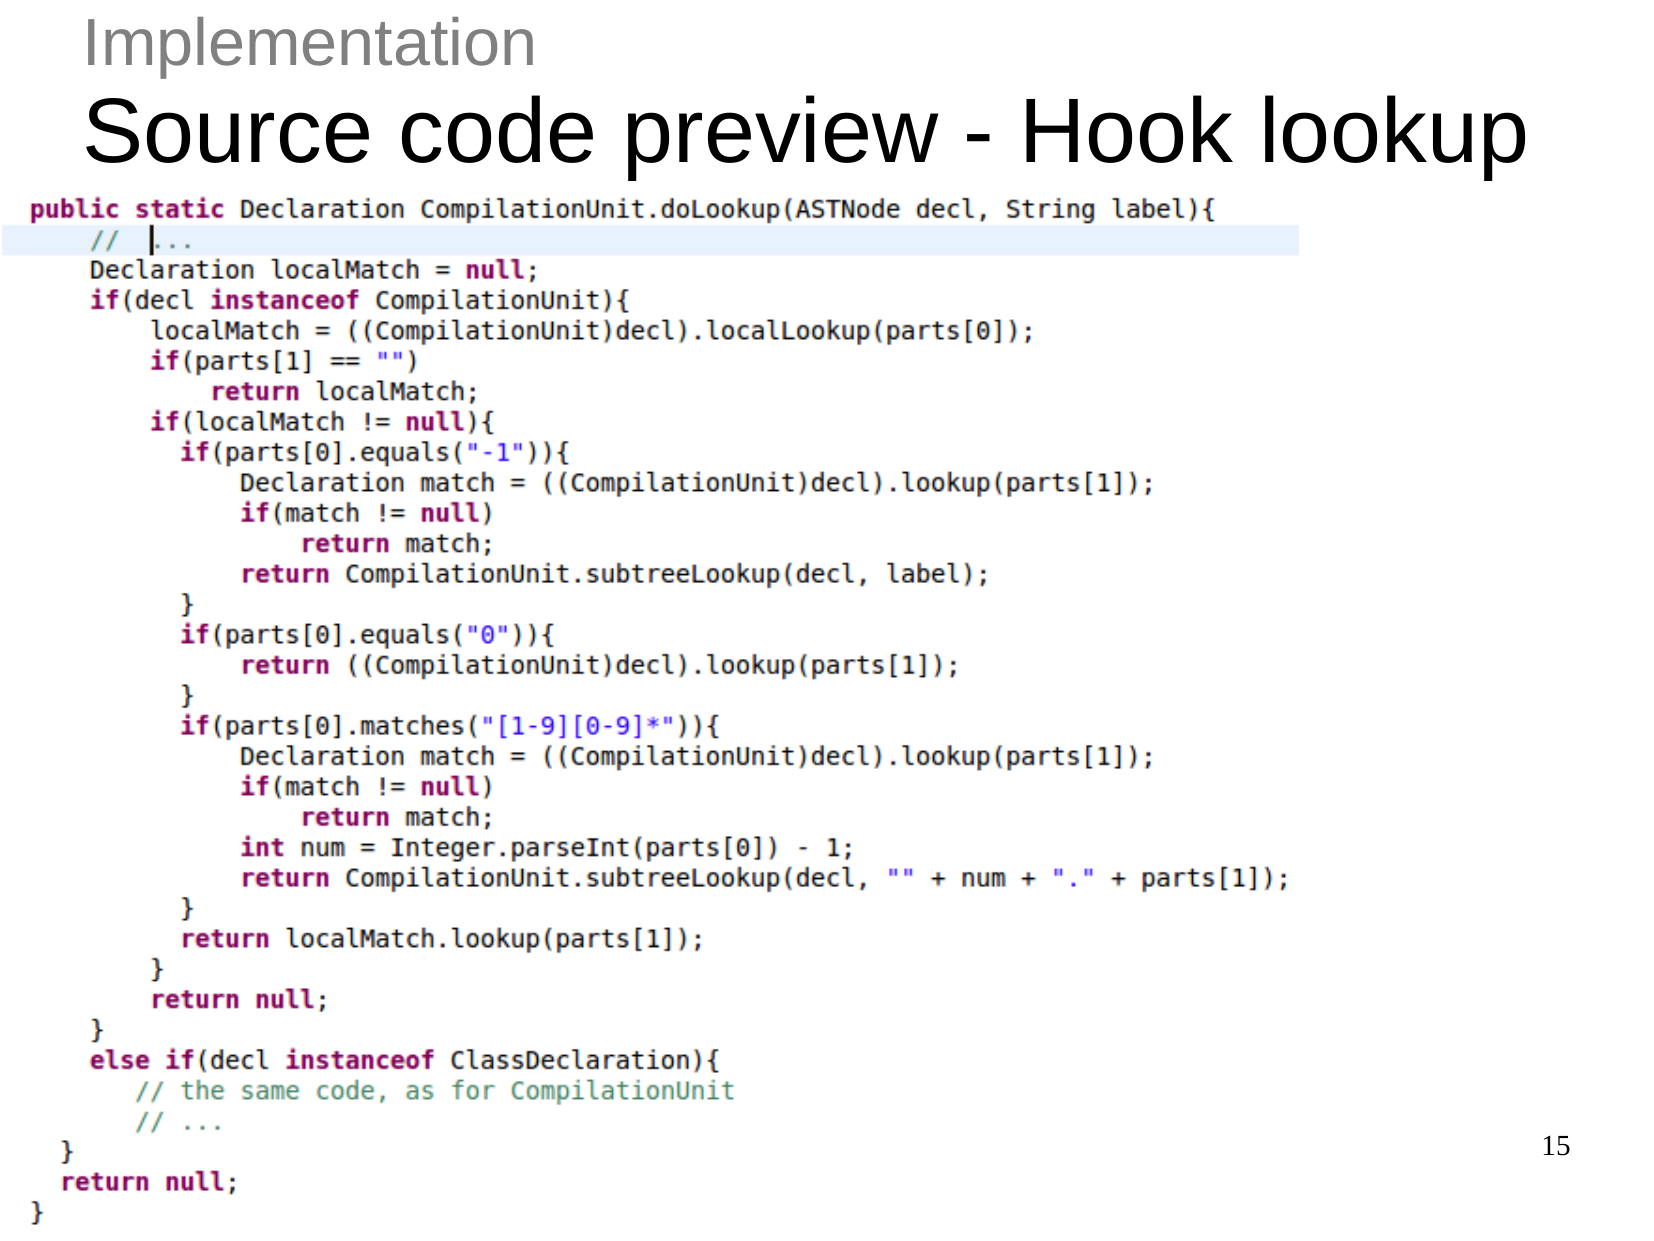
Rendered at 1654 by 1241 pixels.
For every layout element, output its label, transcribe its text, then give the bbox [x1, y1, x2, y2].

picture [2, 186, 1299, 1241]
title Implementation Source code preview - Hook lookup [82, 0, 1571, 198]
